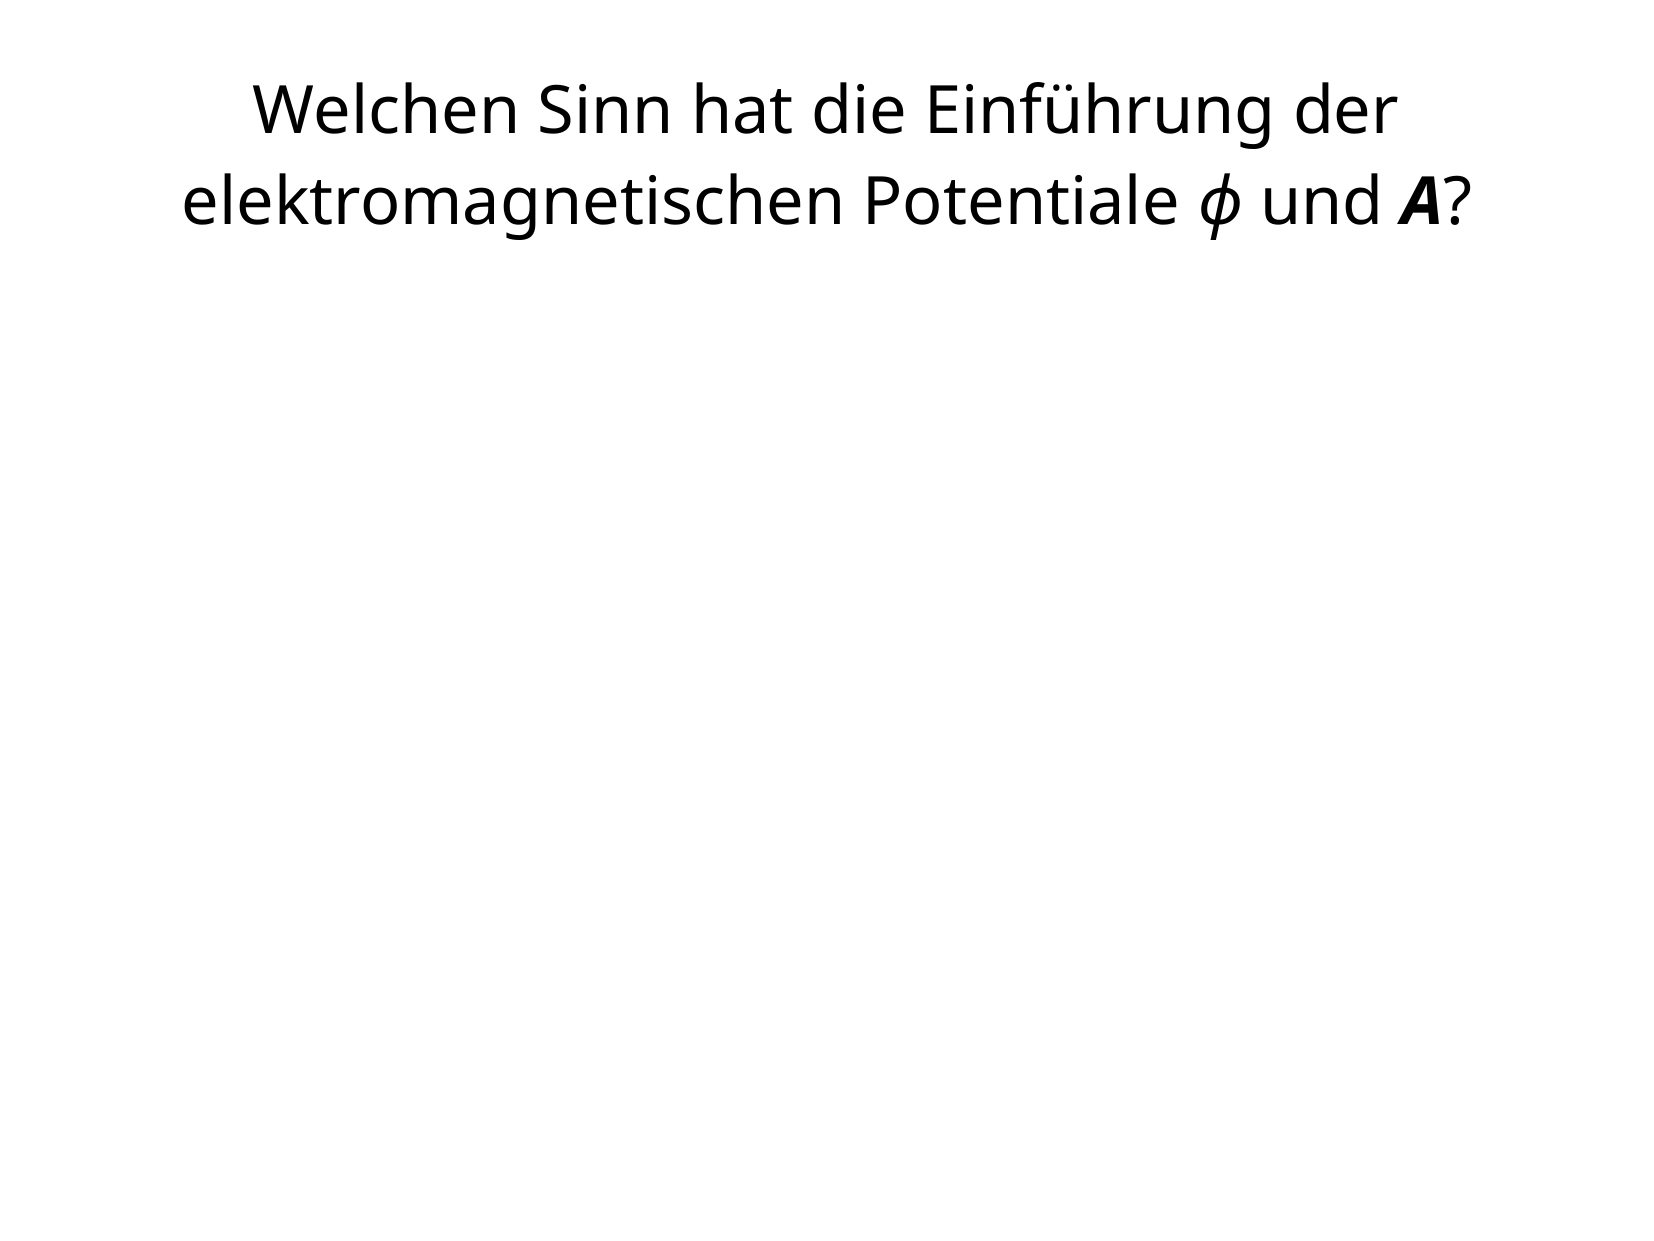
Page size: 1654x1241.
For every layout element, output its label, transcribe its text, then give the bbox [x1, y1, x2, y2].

title Welchen Sinn hat die Einführung der elektromagnetischen Potentiale ϕ und A? [82, 49, 1571, 257]
